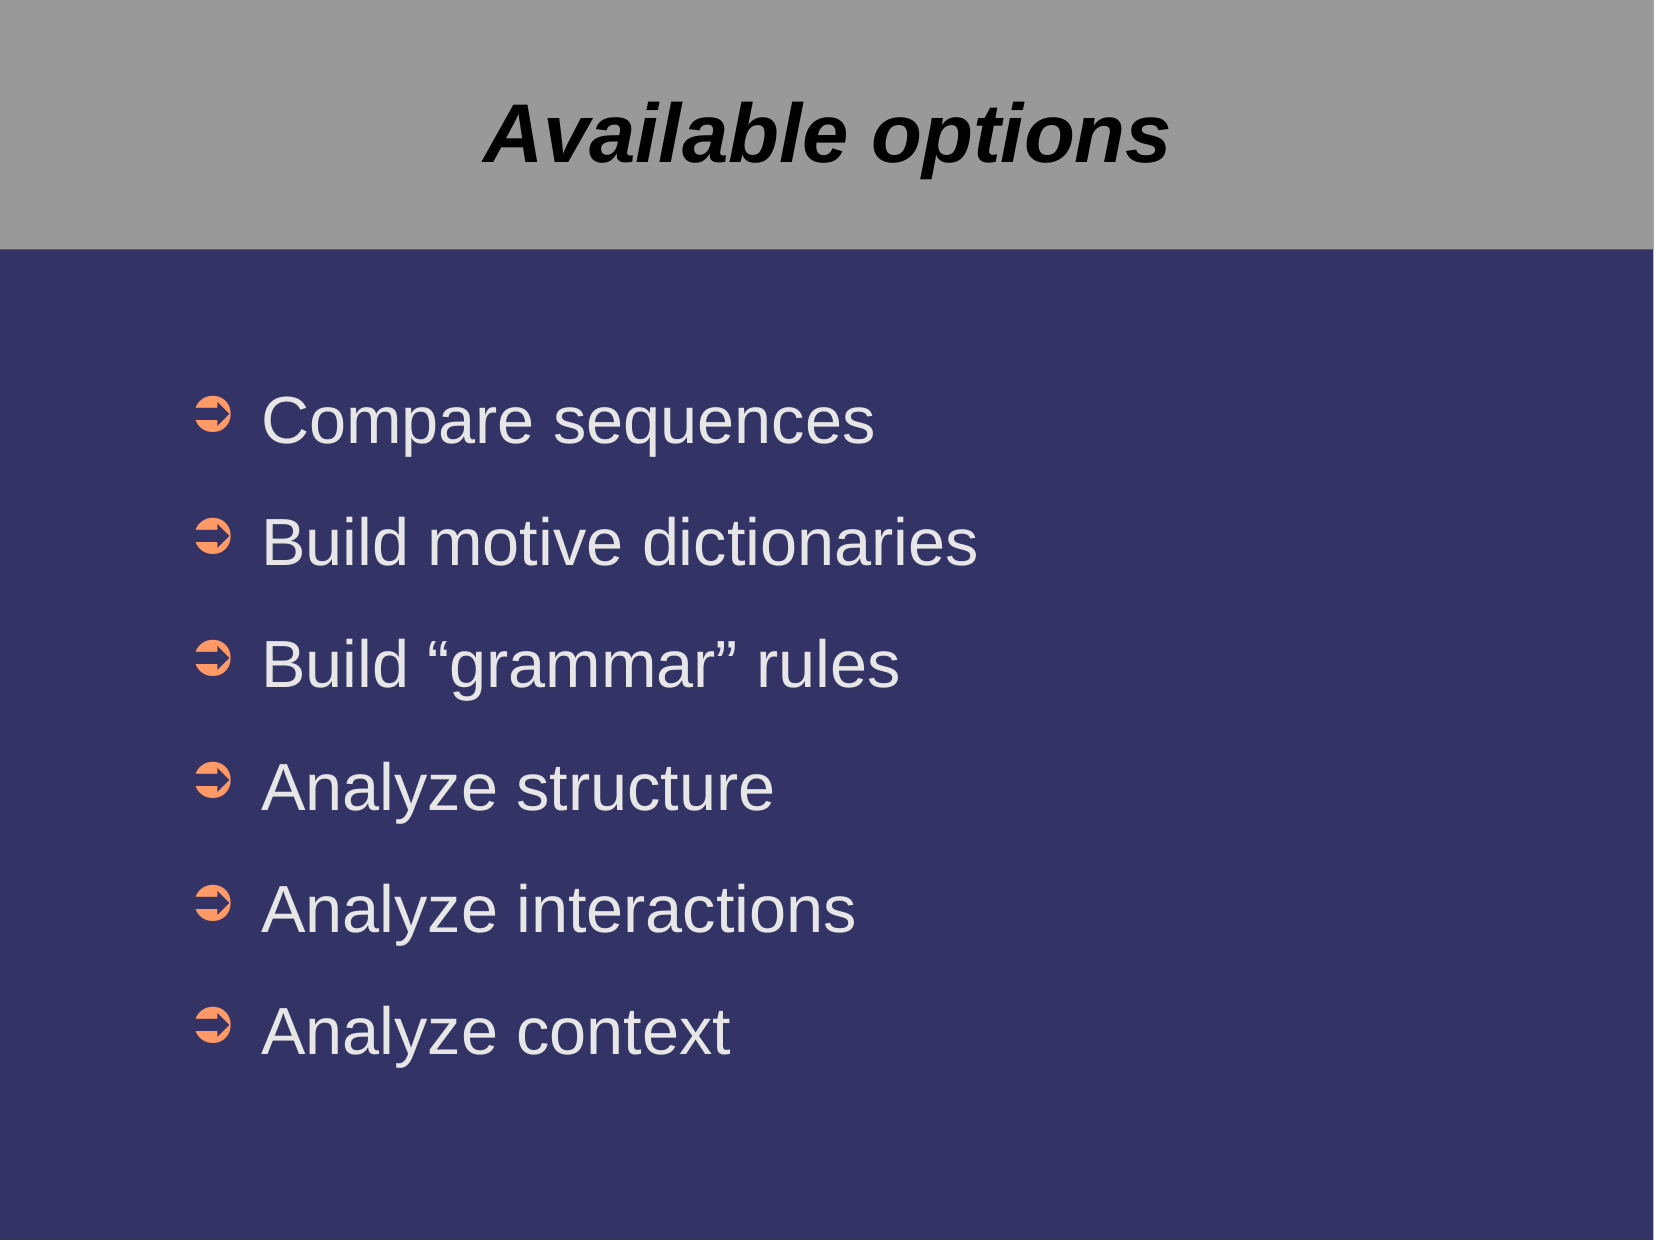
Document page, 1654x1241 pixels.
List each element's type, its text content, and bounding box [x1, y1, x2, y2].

list Compare sequences Build motive dictionaries Build “grammar” rules Analyze structure Analyze interactions Analyze context [178, 364, 1570, 1147]
title Available options [121, 19, 1534, 227]
